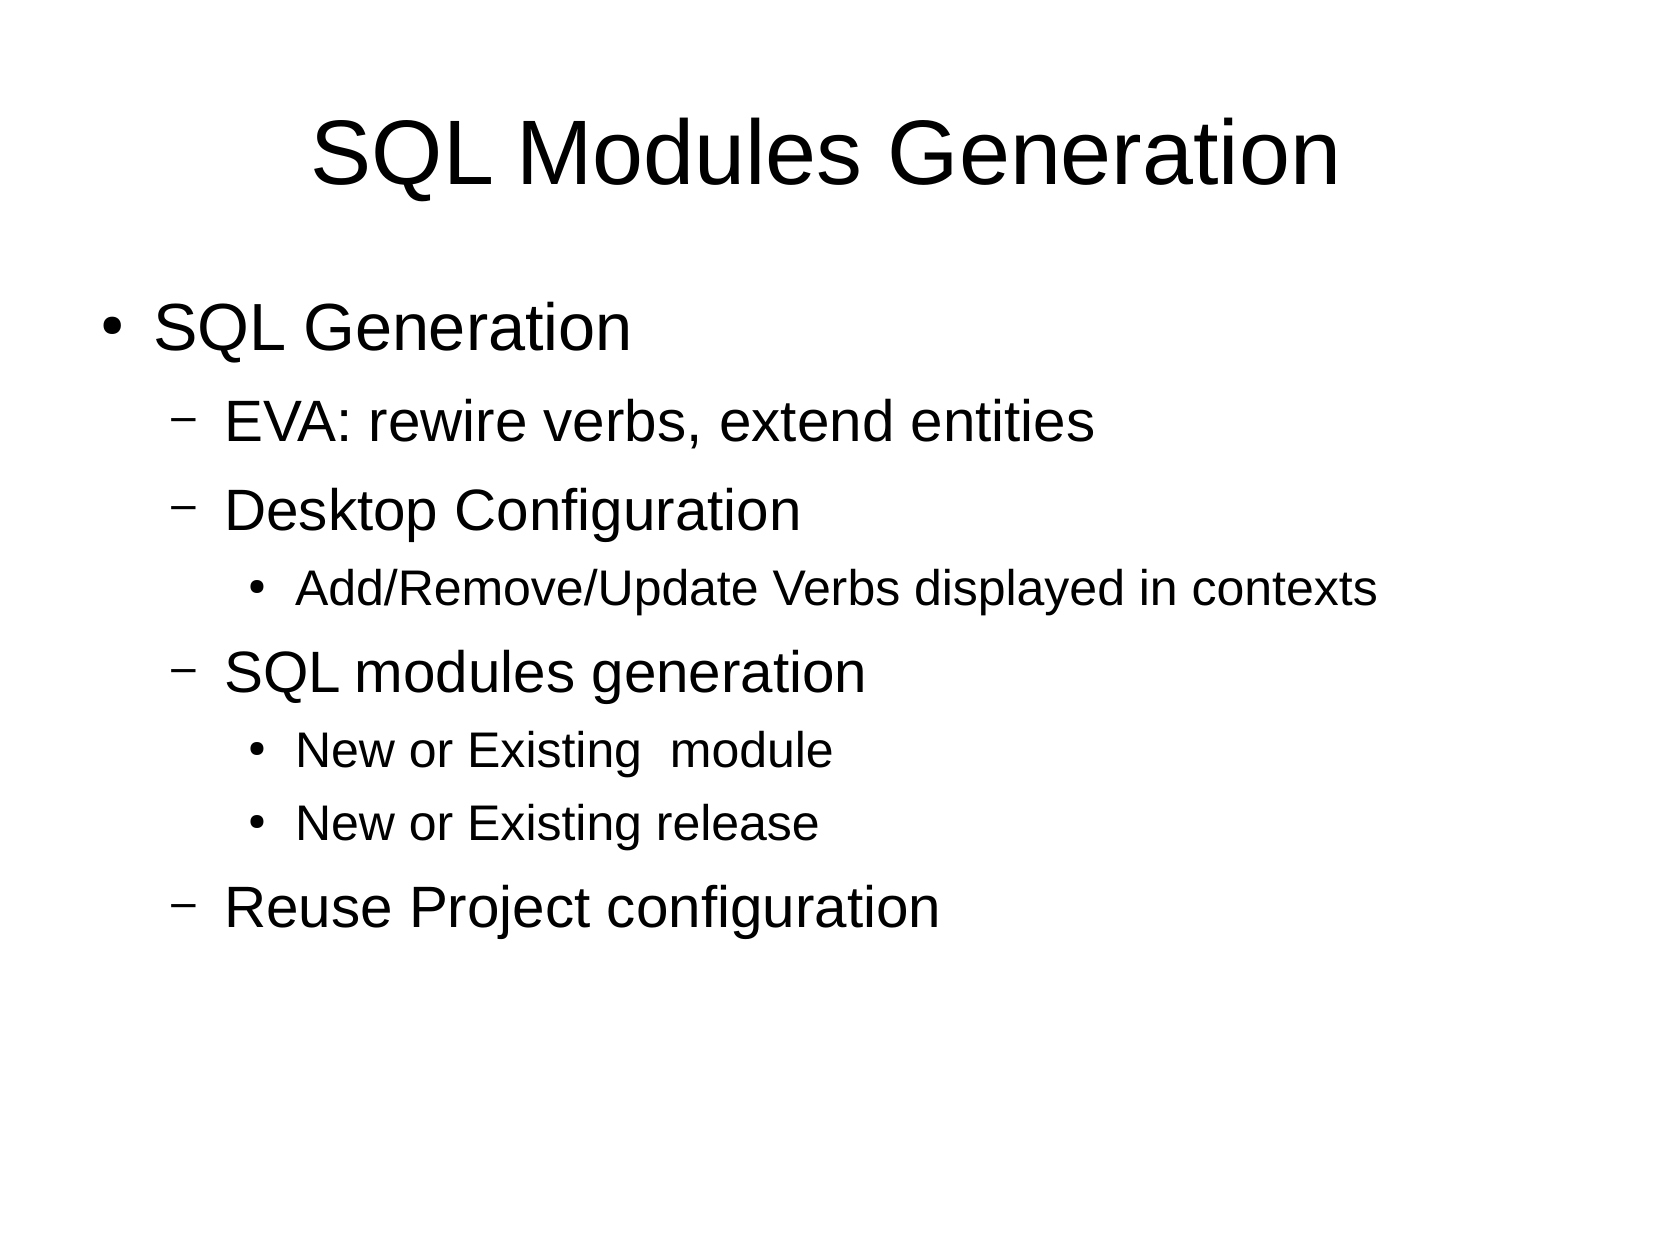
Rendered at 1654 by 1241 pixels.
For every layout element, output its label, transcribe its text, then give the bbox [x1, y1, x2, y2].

list SQL Generation EVA: rewire verbs, extend entities Desktop Configuration Add/Remove/Update Verbs displayed in contexts SQL modules generation New or Existing module New or Existing release Reuse Project configuration [82, 290, 1571, 1010]
title SQL Modules Generation [82, 49, 1571, 257]
